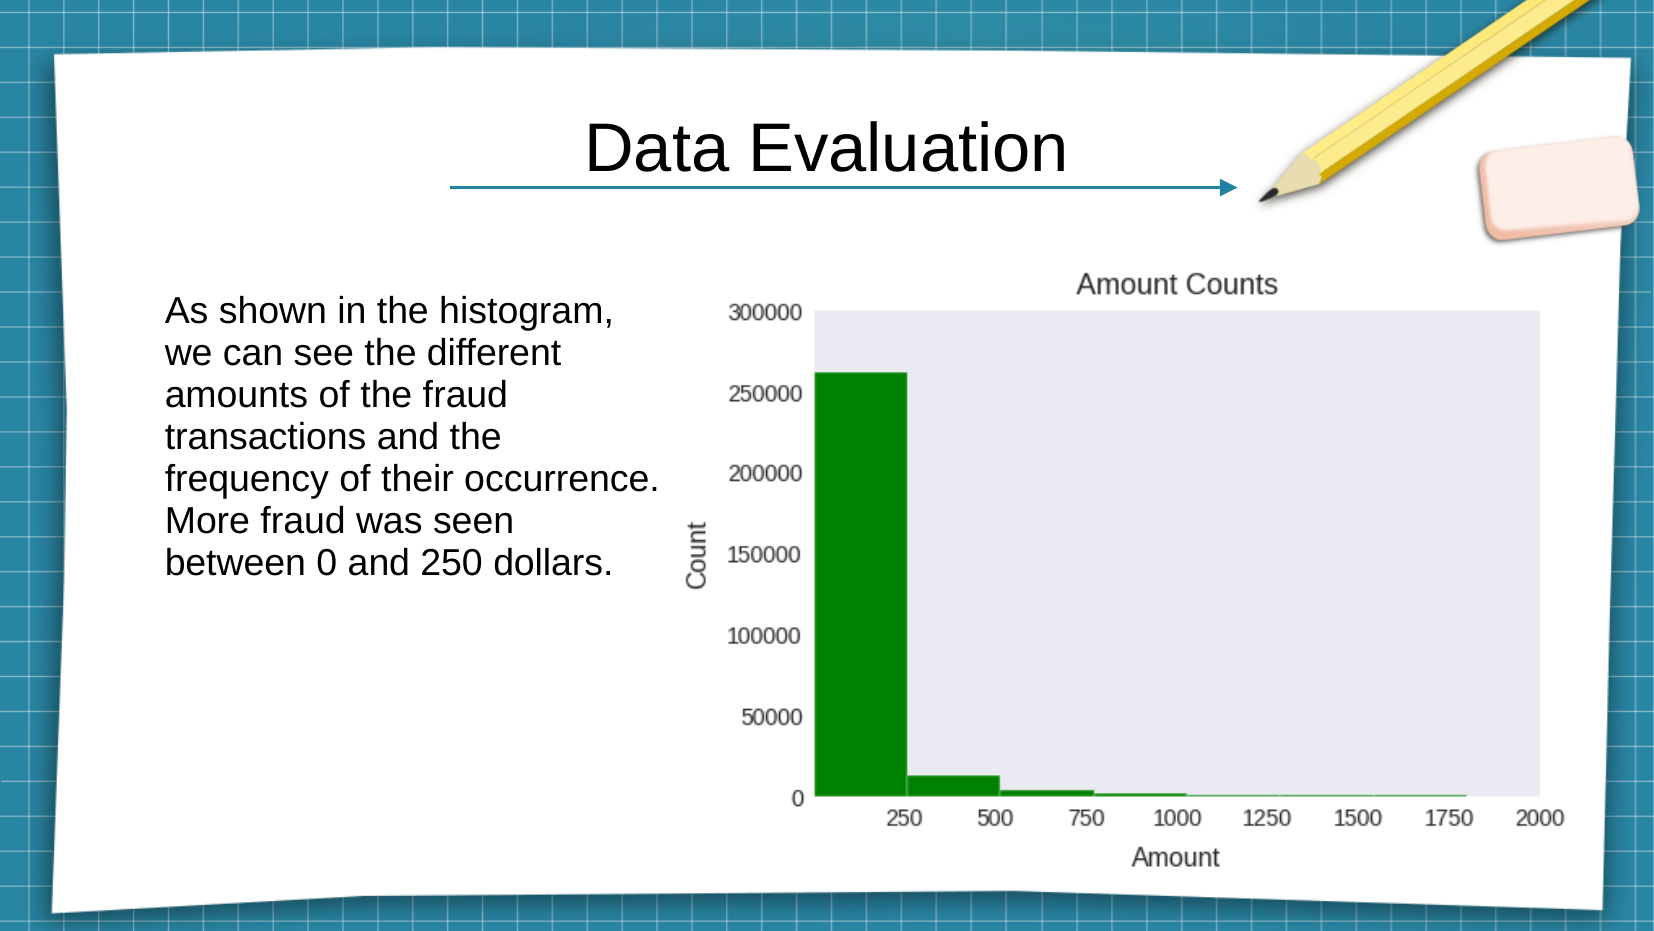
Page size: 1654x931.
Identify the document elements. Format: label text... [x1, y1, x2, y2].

title Data Evaluation [82, 69, 1571, 226]
picture [0, 0, 1654, 931]
text_box As shown in the histogram, we can see the different amounts of the fraud transactions and the frequency of their occurrence. More fraud was seen between 0 and 250 dollars. [150, 282, 675, 592]
